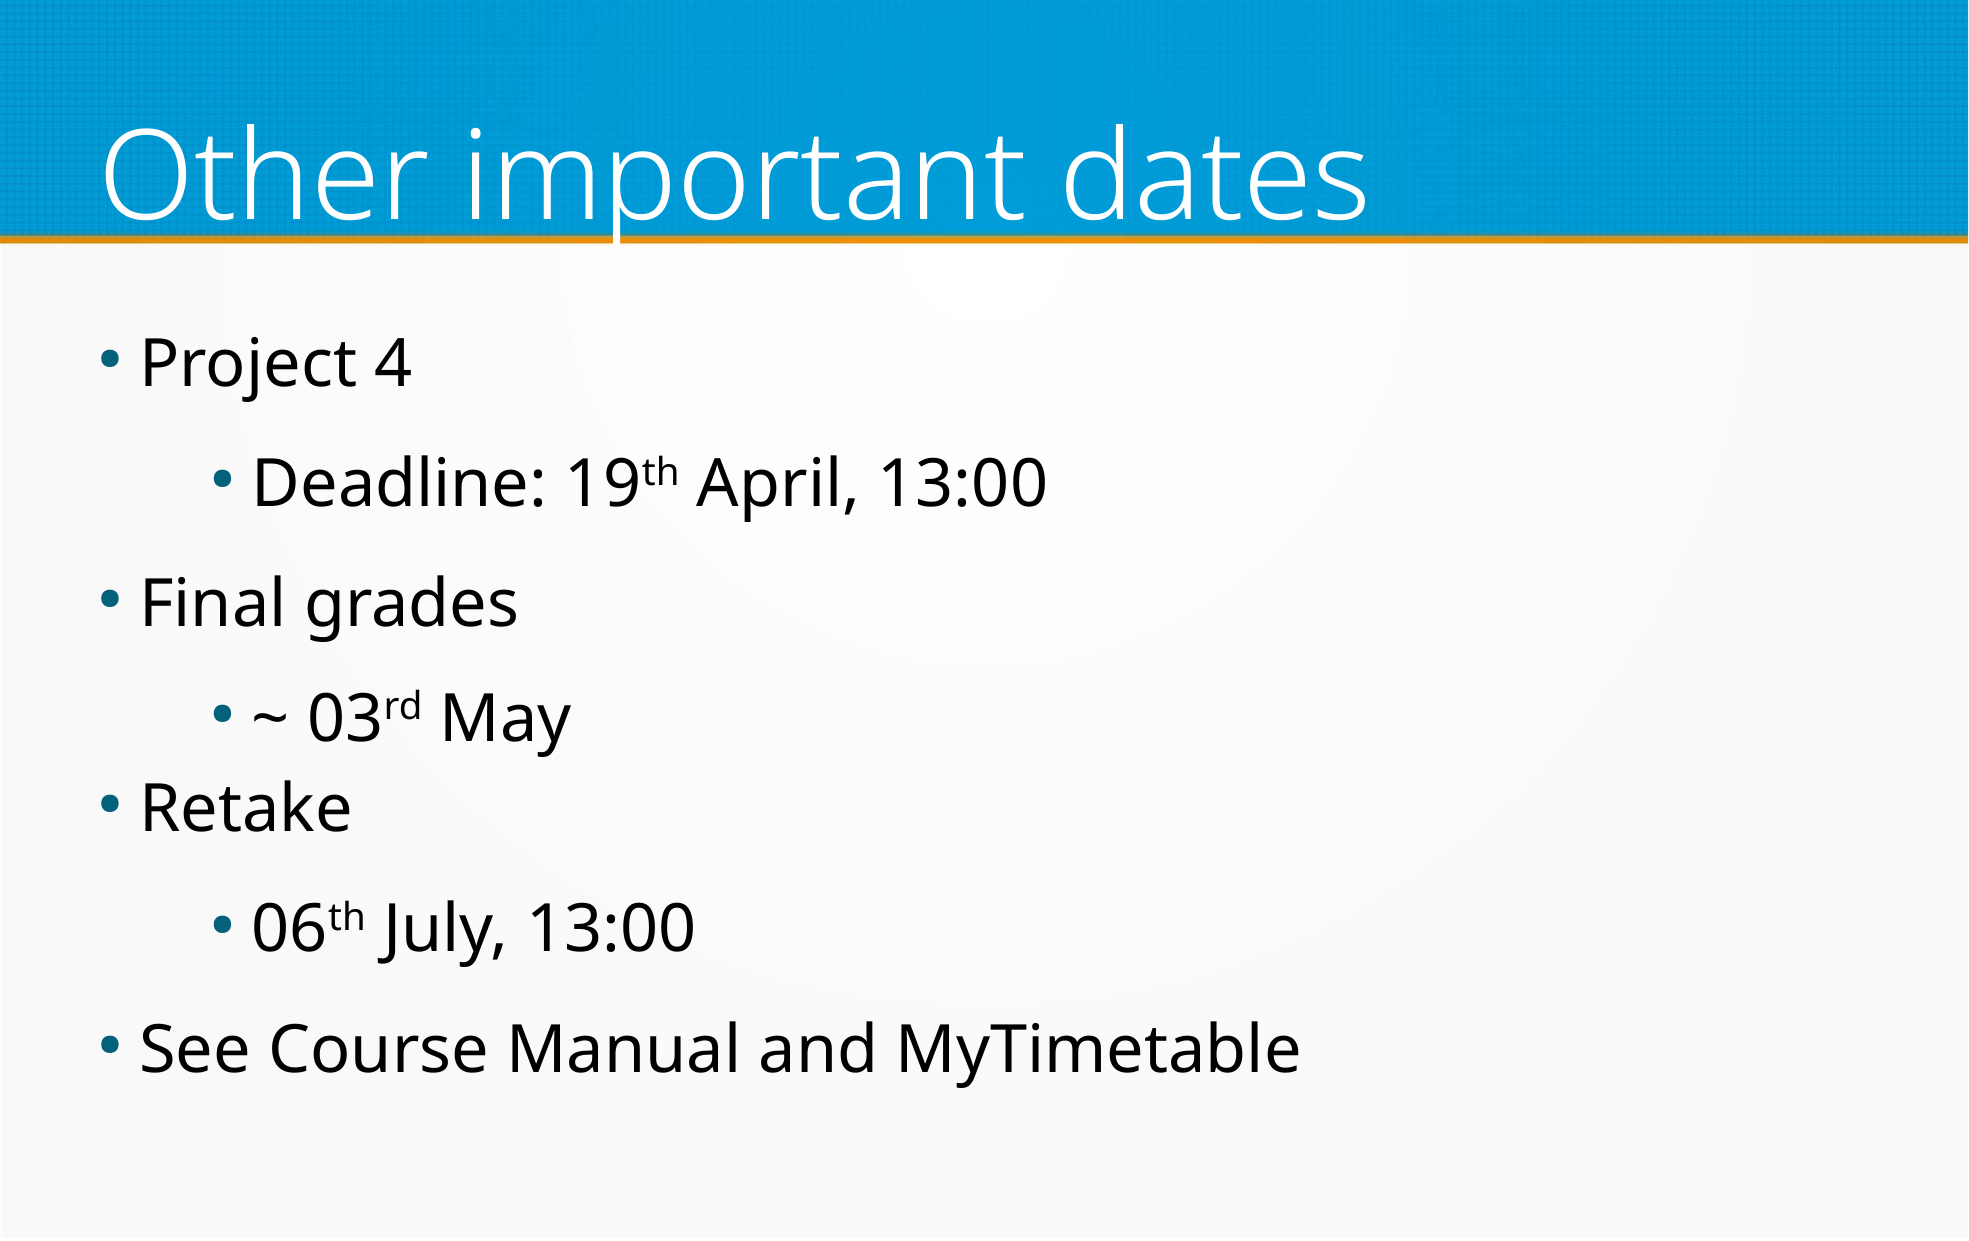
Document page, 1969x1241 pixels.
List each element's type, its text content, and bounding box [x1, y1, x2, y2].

picture [0, 233, 1969, 1241]
title Other important dates [98, 49, 1870, 257]
list Project 4 Deadline: 19th April, 13:00 Final grades ~ 03rd May Retake 06th July, 13:00 See Course Manual and MyTimetable [98, 315, 1860, 1156]
